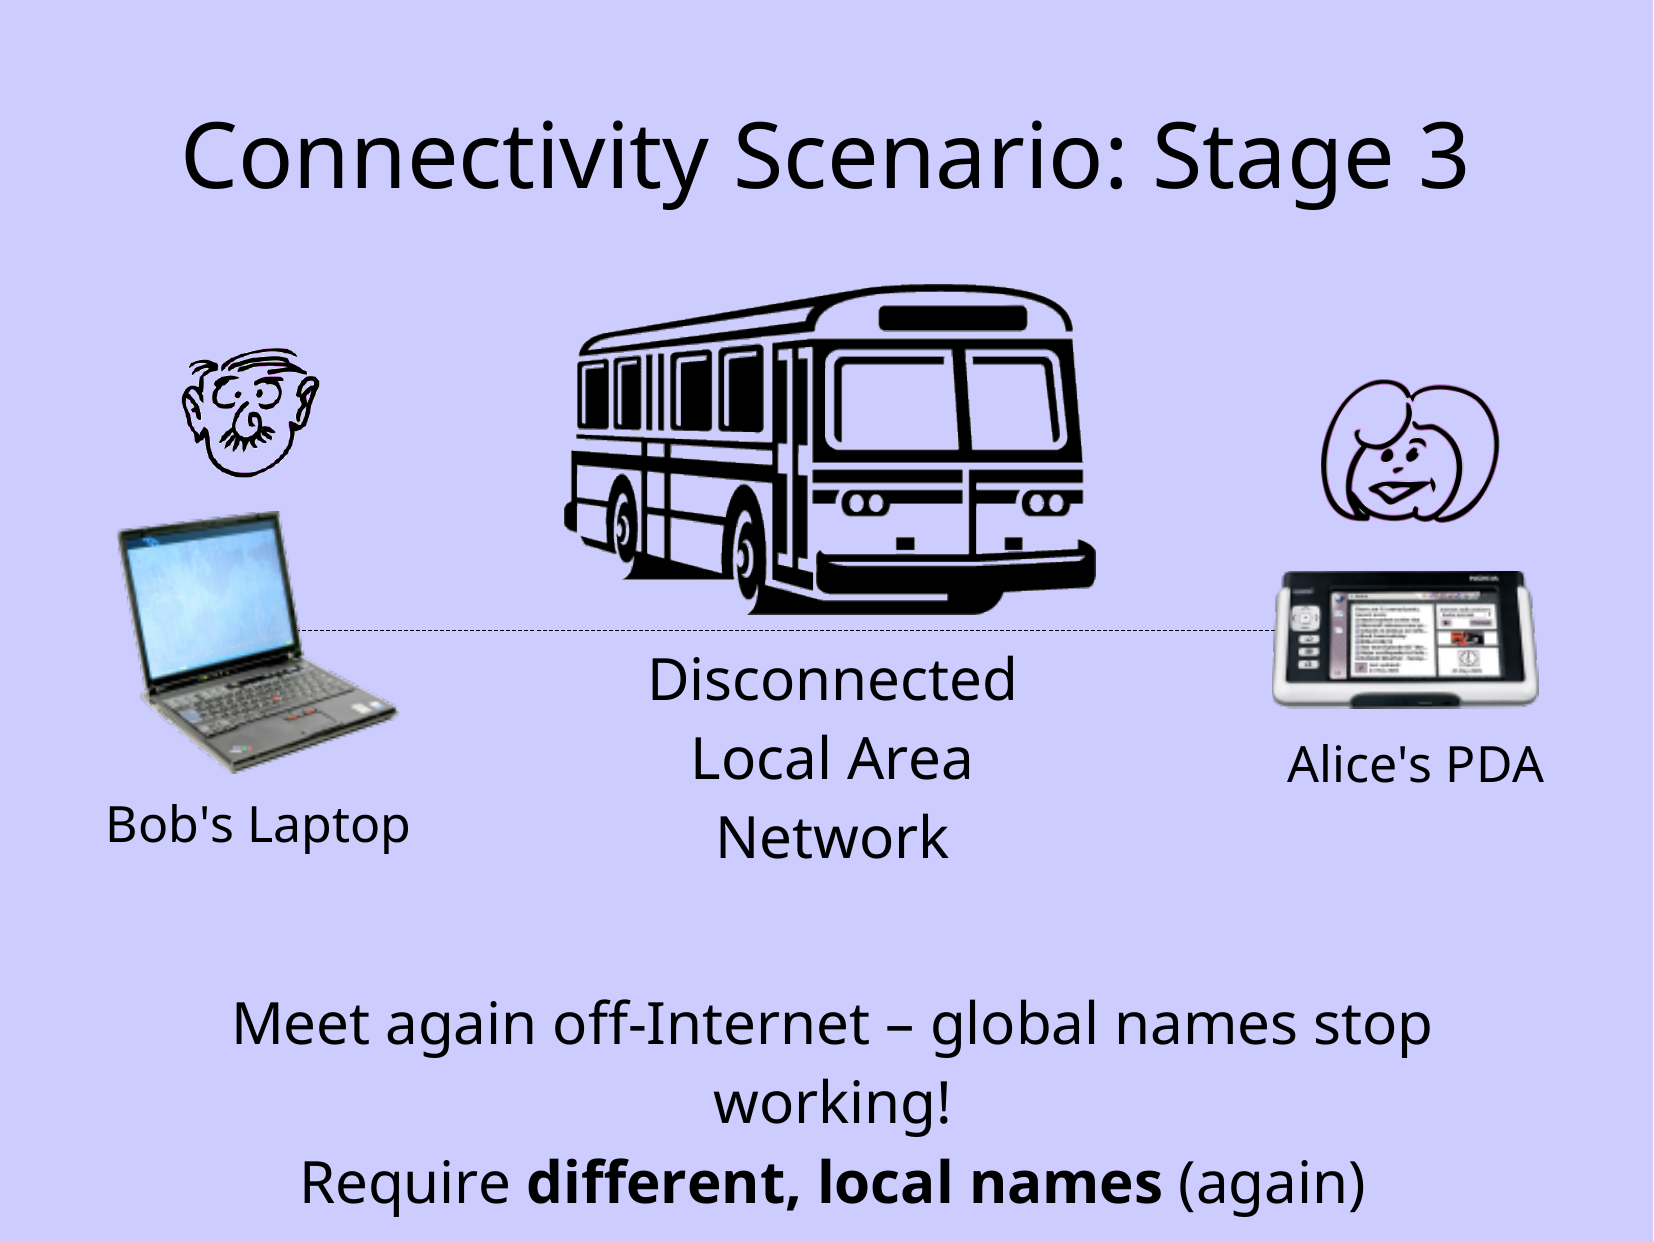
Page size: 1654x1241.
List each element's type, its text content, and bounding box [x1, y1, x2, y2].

picture [564, 284, 1096, 616]
picture [177, 344, 324, 482]
text_box Bob's Laptop [90, 781, 427, 866]
text_box Disconnected Local Area Network [555, 630, 1111, 781]
picture [117, 511, 399, 774]
title Connectivity Scenario: Stage 3 [82, 41, 1571, 265]
picture [1317, 373, 1505, 527]
picture [1272, 571, 1539, 709]
text_box Alice's PDA [1272, 721, 1560, 806]
text_box Meet again off-Internet – global names stop working! Require different, local names (again) [105, 975, 1561, 1125]
